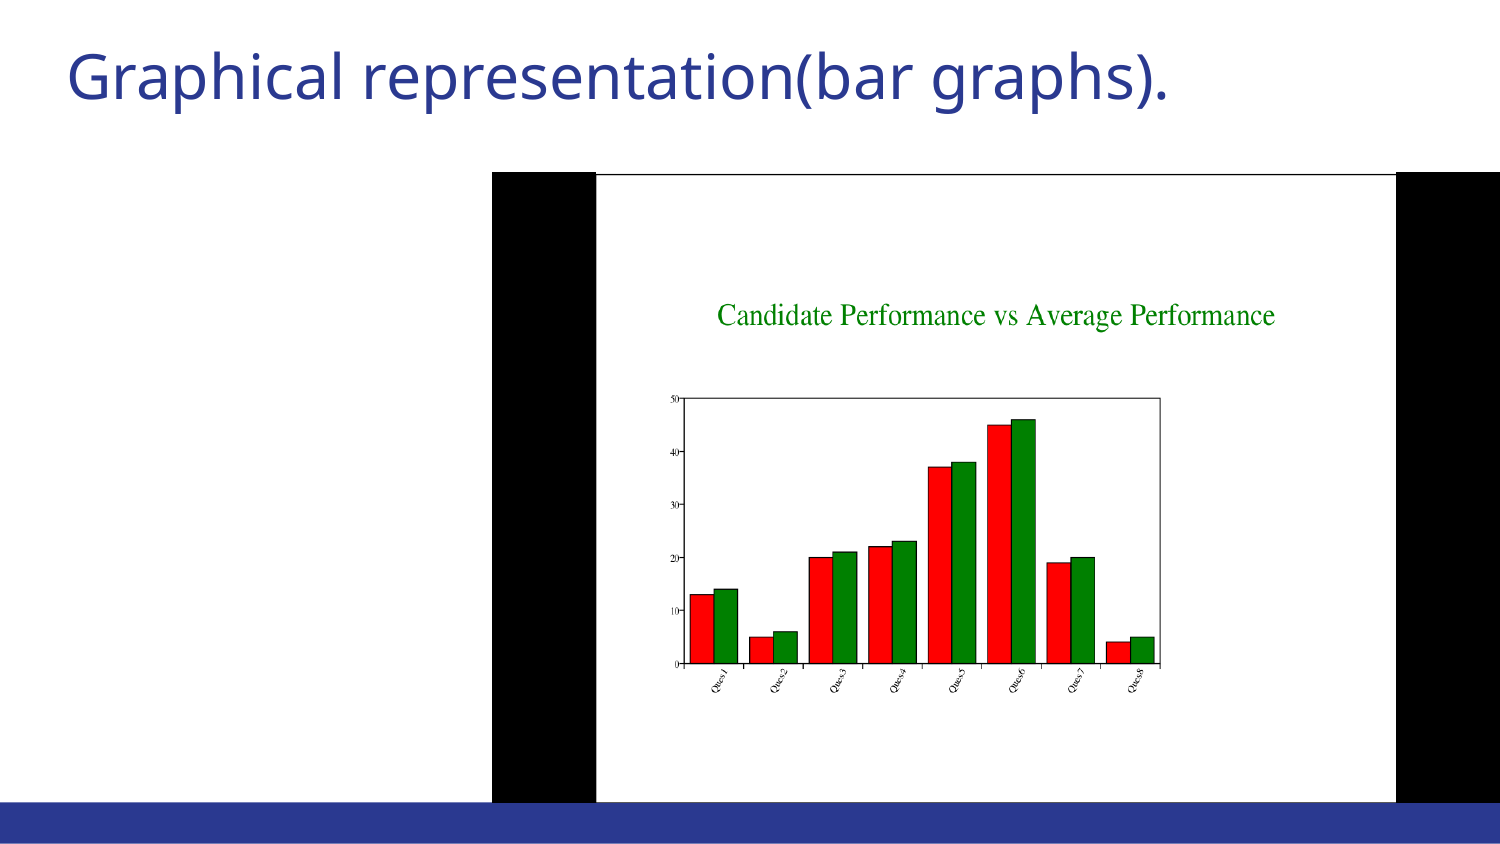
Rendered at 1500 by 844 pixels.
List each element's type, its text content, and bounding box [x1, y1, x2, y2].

picture [492, 172, 1500, 803]
title Graphical representation(bar graphs). [51, 10, 1449, 111]
